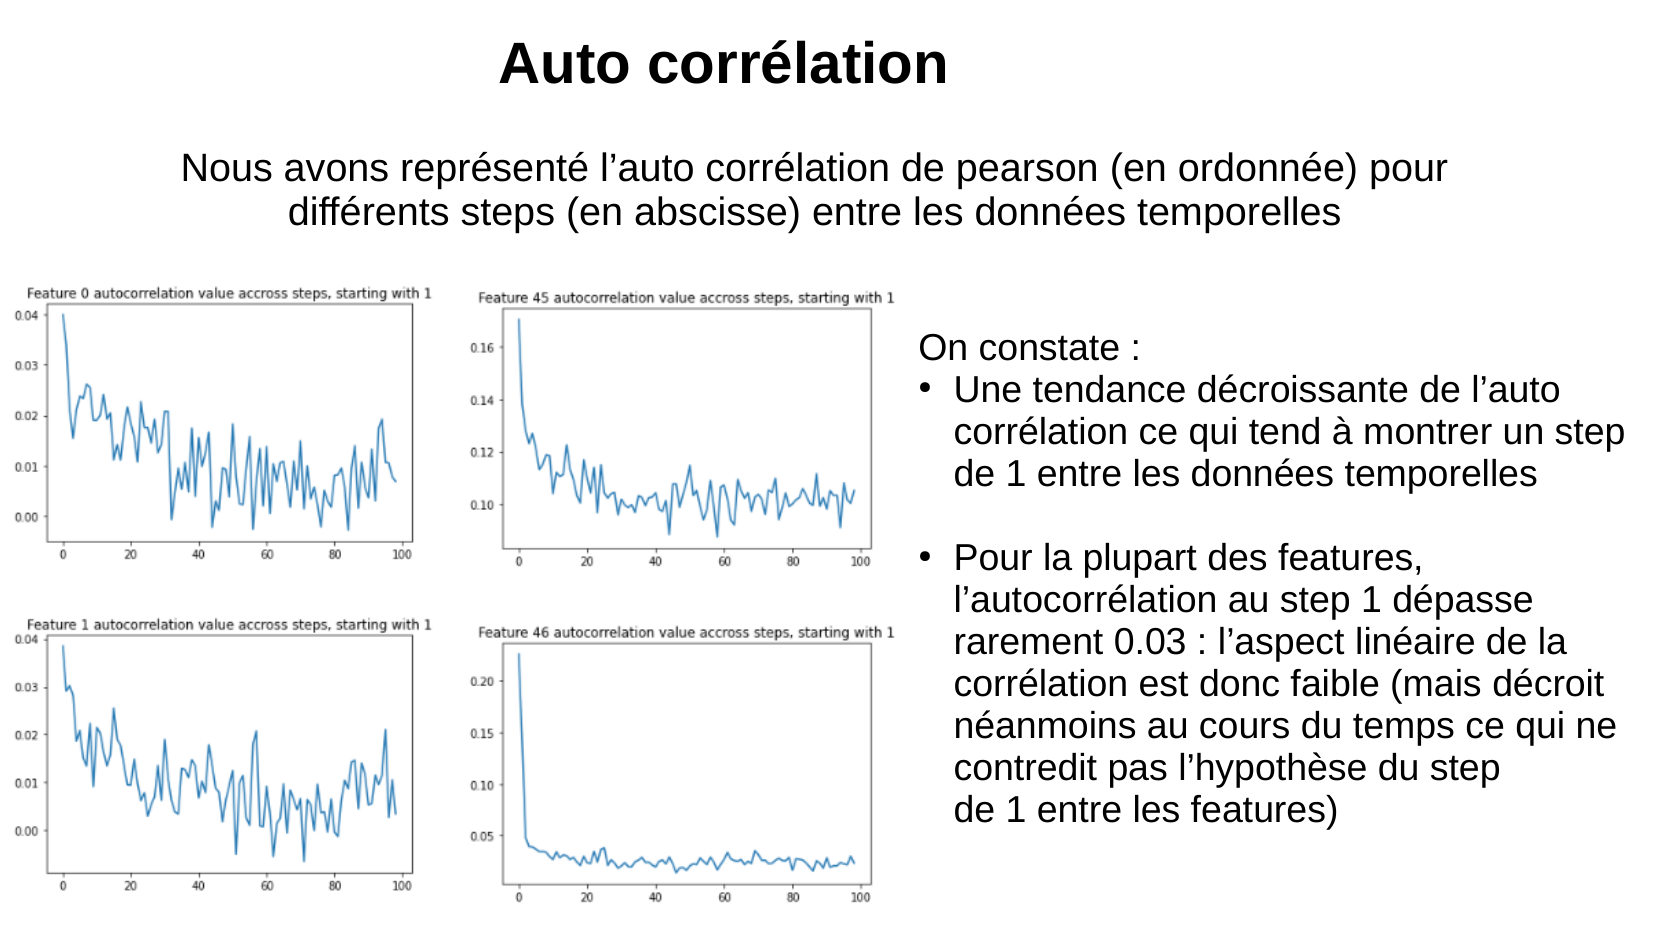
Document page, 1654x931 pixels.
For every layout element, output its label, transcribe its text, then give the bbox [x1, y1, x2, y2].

text_box On constate : Une tendance décroissante de l’auto corrélation ce qui tend à montrer un step de 1 entre les données temporelles Pour la plupart des features, l’autocorrélation au step 1 dépasse rarement 0.03 : l’aspect linéaire de la corrélation est donc faible (mais décroit néanmoins au cours du temps ce qui ne contredit pas l’hypothèse du step de 1 entre les features) [903, 318, 1654, 838]
list Nous avons représenté l’auto corrélation de pearson (en ordonnée) pour différents steps (en abscisse) entre les données temporelles [35, 145, 1524, 686]
picture [5, 281, 438, 922]
picture [466, 284, 904, 916]
text_box Auto corrélation [484, 23, 1654, 104]
